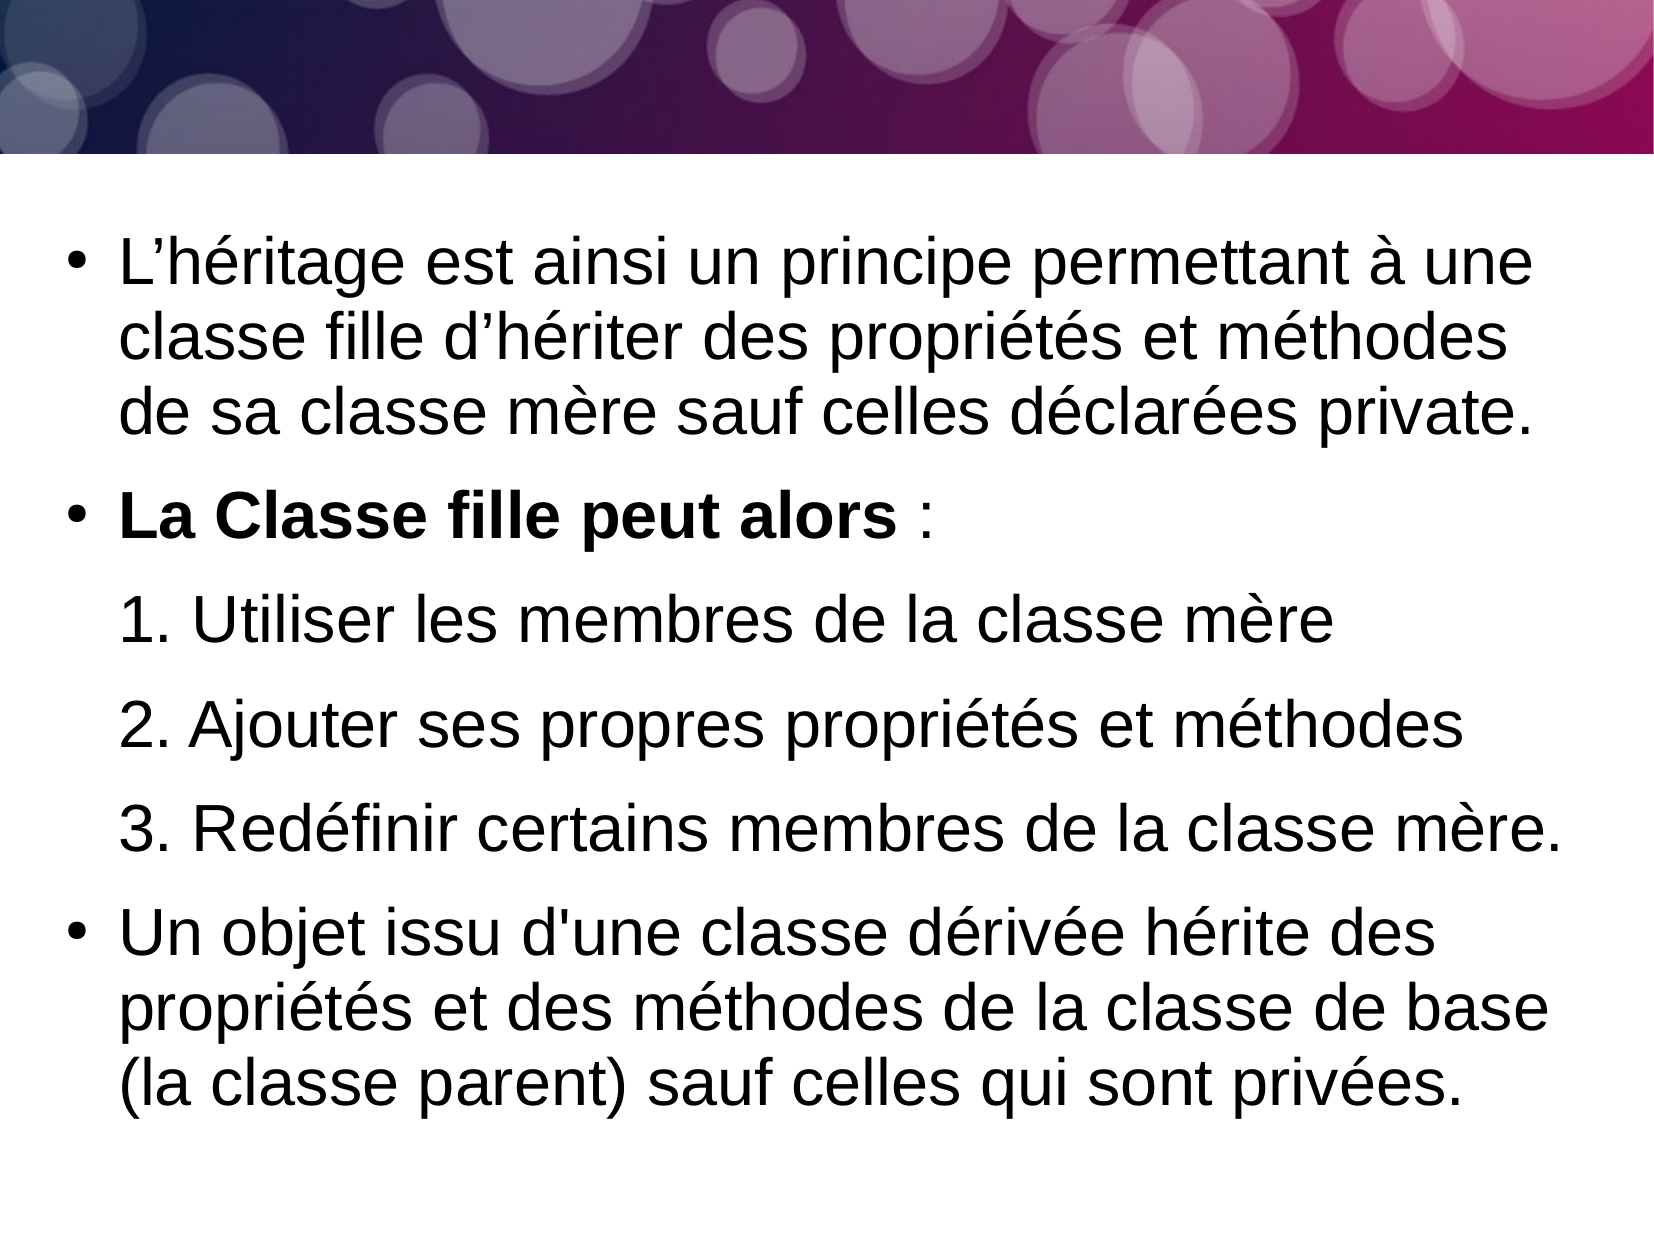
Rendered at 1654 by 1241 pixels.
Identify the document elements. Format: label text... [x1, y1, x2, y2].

picture [0, 0, 1654, 154]
list L’héritage est ainsi un principe permettant à une classe fille d’hériter des propriétés et méthodes de sa classe mère sauf celles déclarées private. La Classe fille peut alors : 1. Utiliser les membres de la classe mère 2. Ajouter ses propres propriétés et méthodes 3. Redéfinir certains membres de la classe mère. Un objet issu d'une classe dérivée hérite des propriétés et des méthodes de la classe de base (la classe parent) sauf celles qui sont privées. [47, 224, 1595, 1193]
